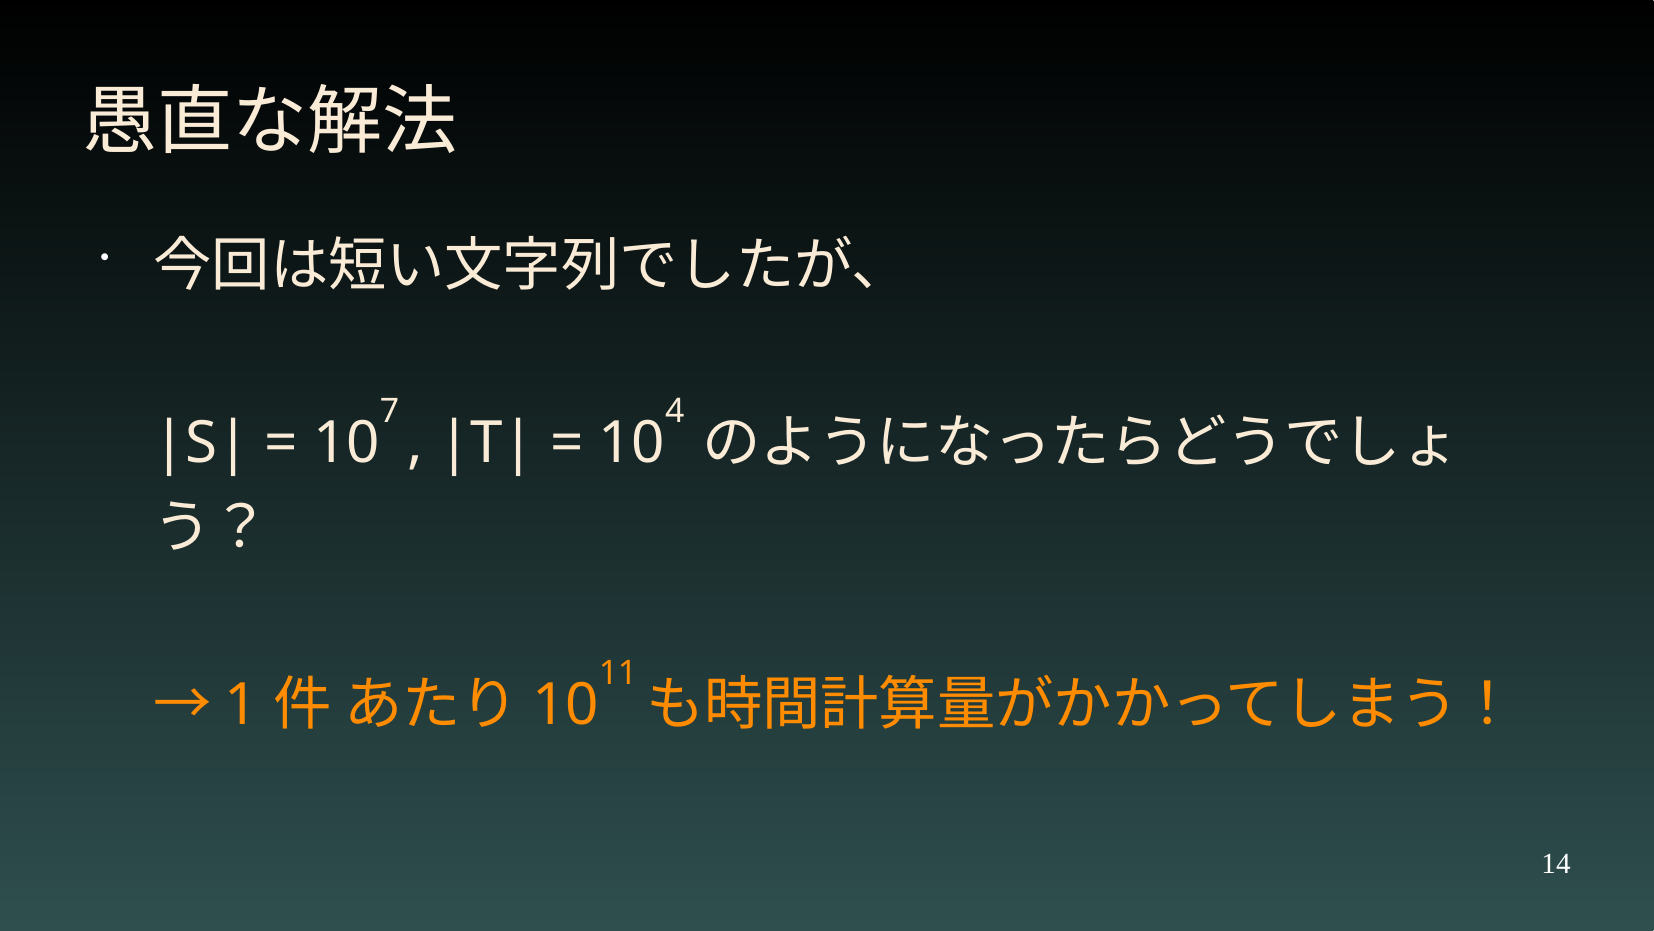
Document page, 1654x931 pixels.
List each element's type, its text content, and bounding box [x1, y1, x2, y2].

list 今回は短い文字列でしたが、 |S| = 107 , |T| = 104 のようになったらどうでしょう？ → 1 件 あたり 1011 も時間計算量がかかってしまう！ [82, 217, 1571, 898]
title 愚直な解法 [82, 37, 520, 193]
